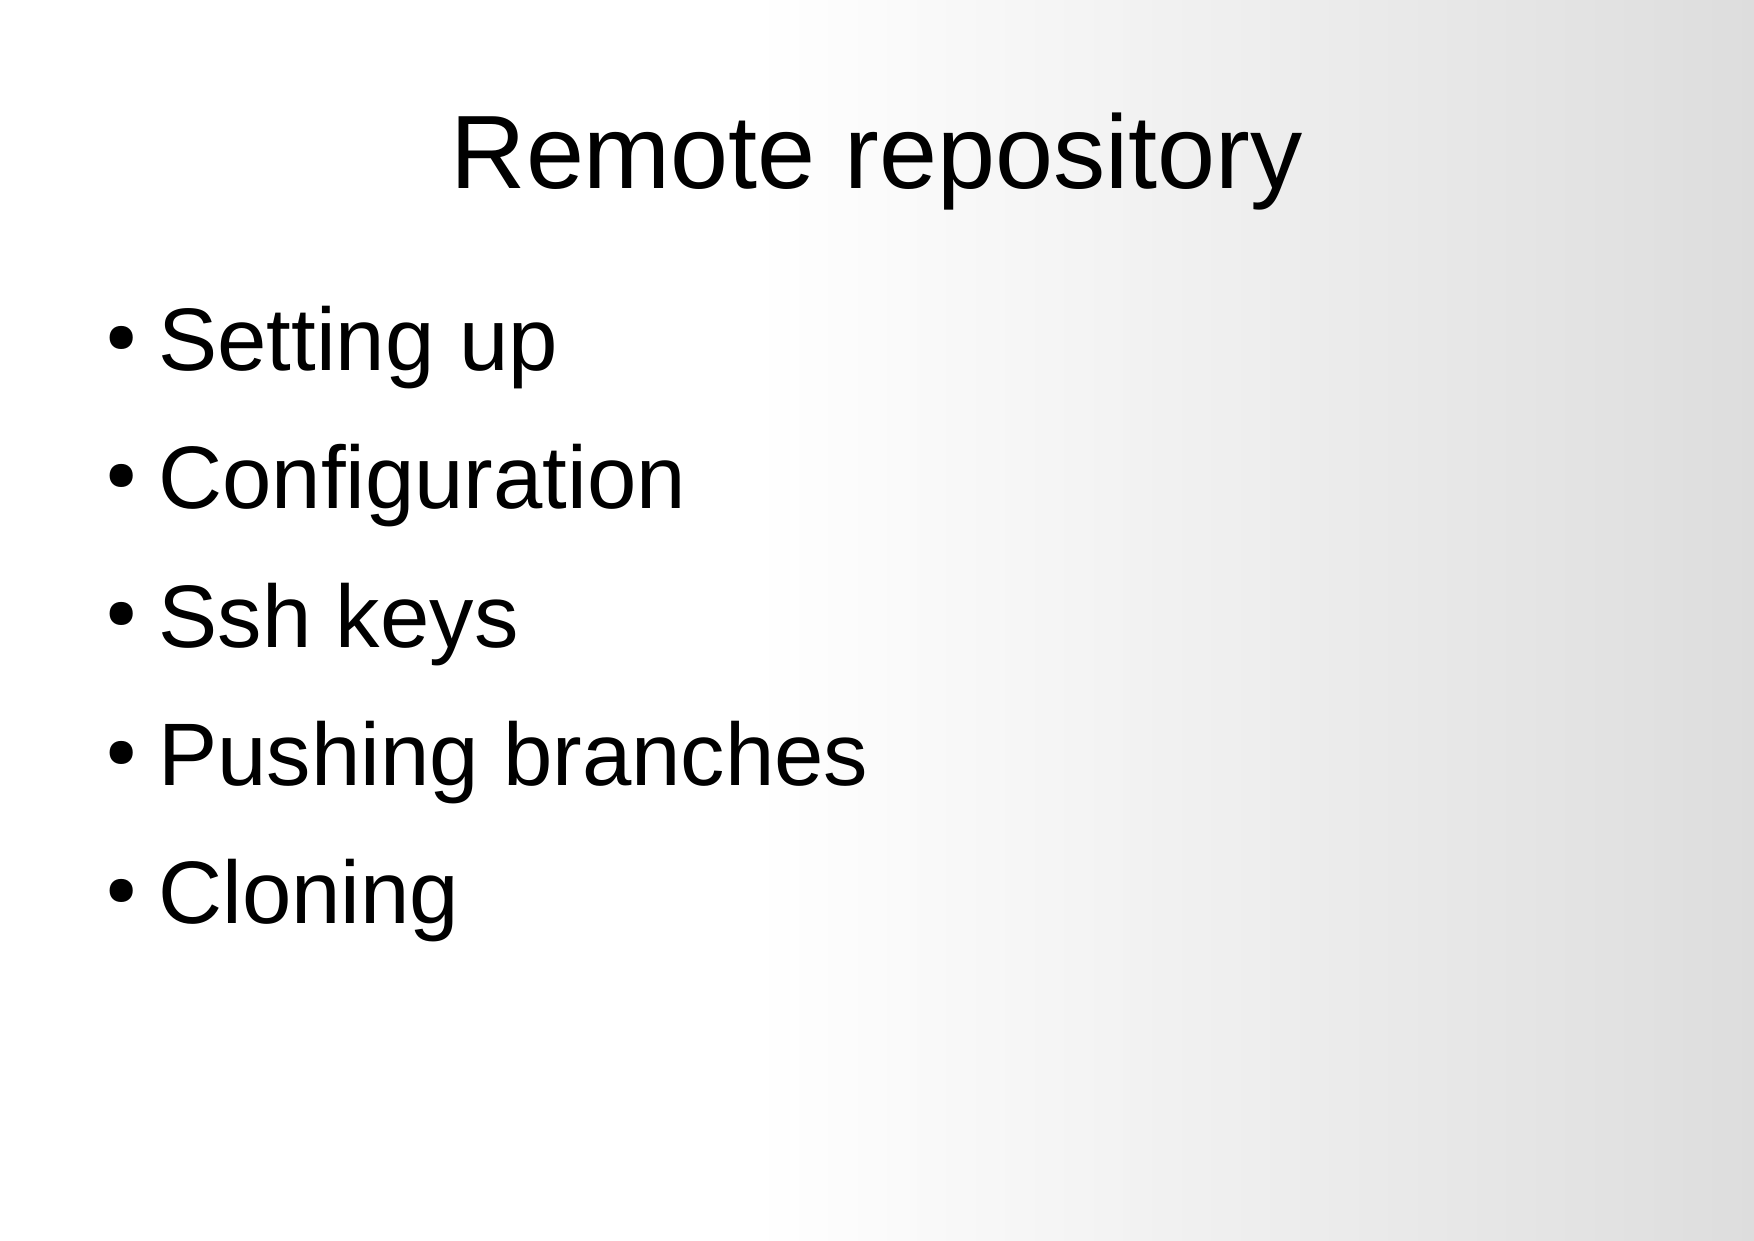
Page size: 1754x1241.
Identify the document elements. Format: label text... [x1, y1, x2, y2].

title Remote repository [87, 49, 1667, 257]
list Setting up Configuration Ssh keys Pushing branches Cloning [87, 290, 1667, 1010]
